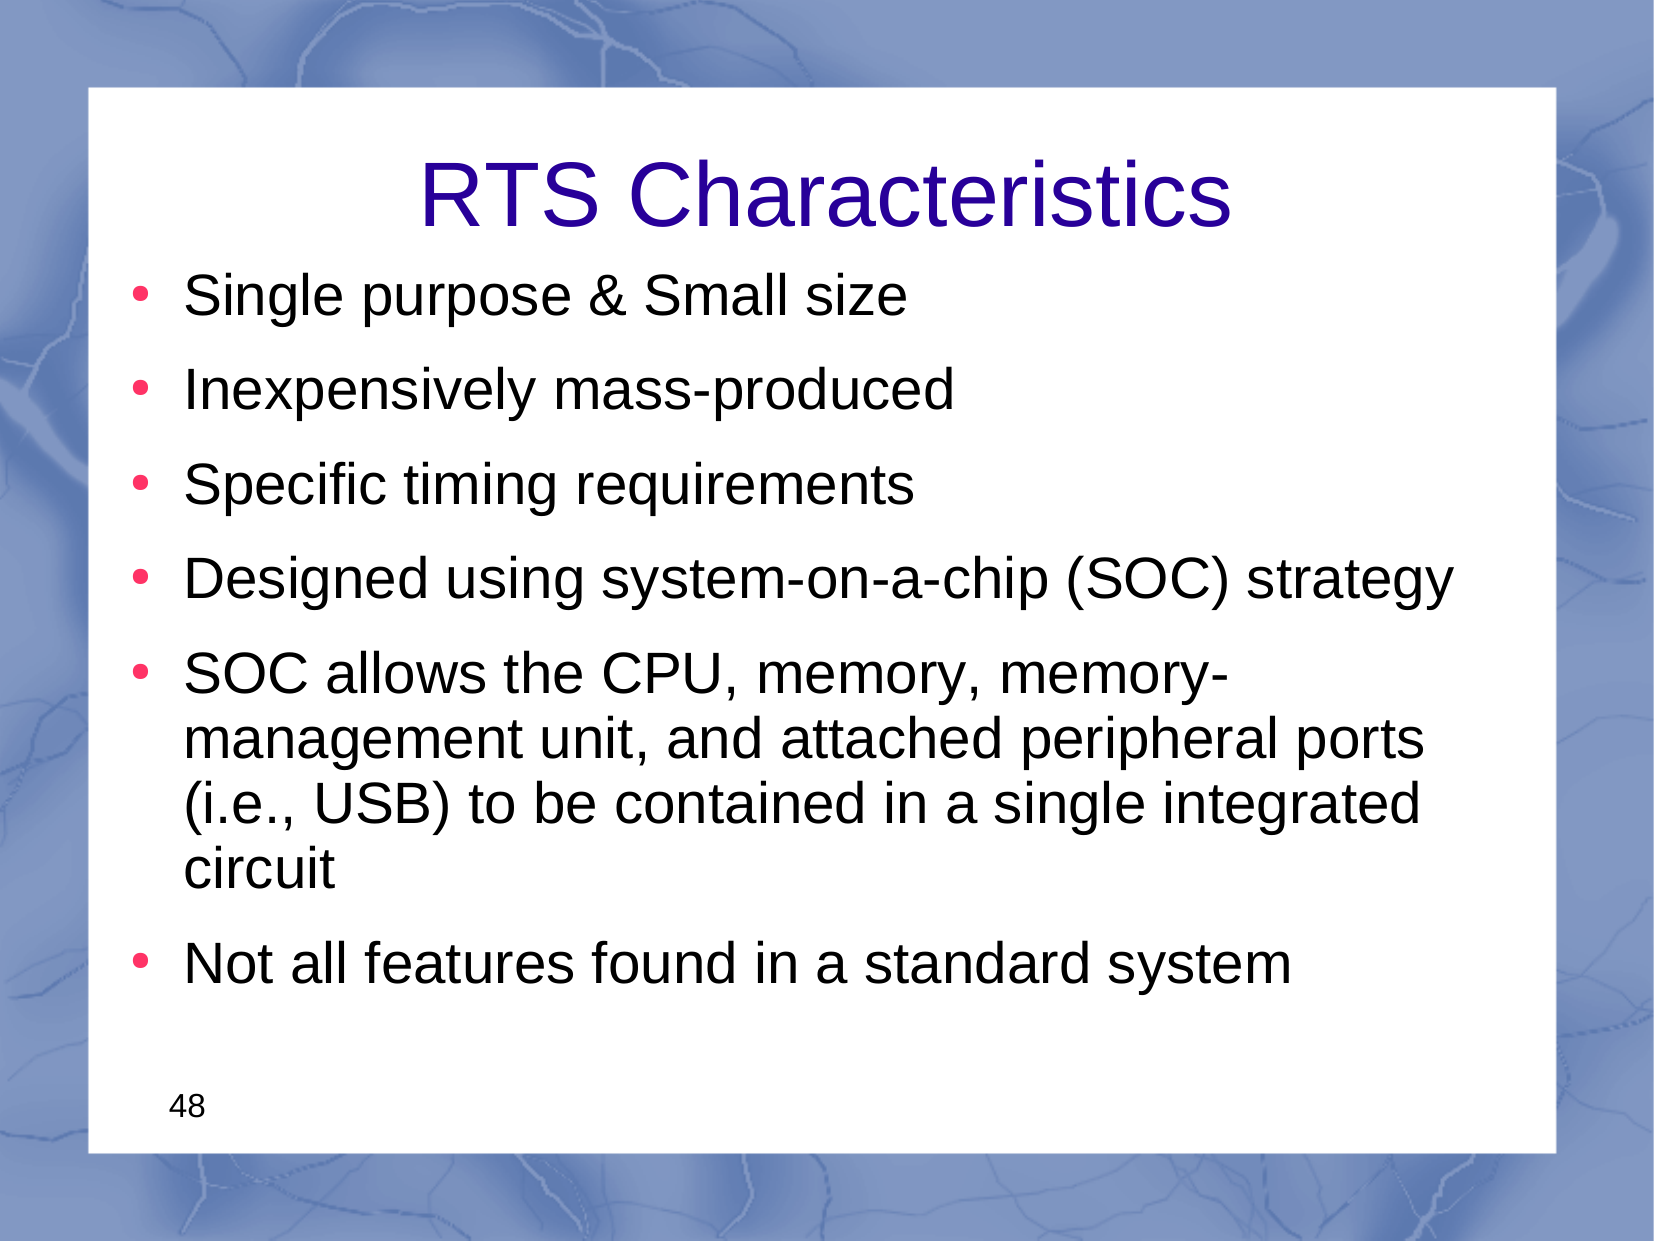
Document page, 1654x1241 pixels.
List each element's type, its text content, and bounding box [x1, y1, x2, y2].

list Single purpose & Small size Inexpensively mass-produced Specific timing requirements Designed using system-on-a-chip (SOC) strategy SOC allows the CPU, memory, memory-management unit, and attached peripheral ports (i.e., USB) to be contained in a single integrated circuit Not all features found in a standard system [112, 262, 1471, 1063]
title RTS Characteristics [118, 90, 1536, 298]
picture [0, 0, 1654, 1241]
